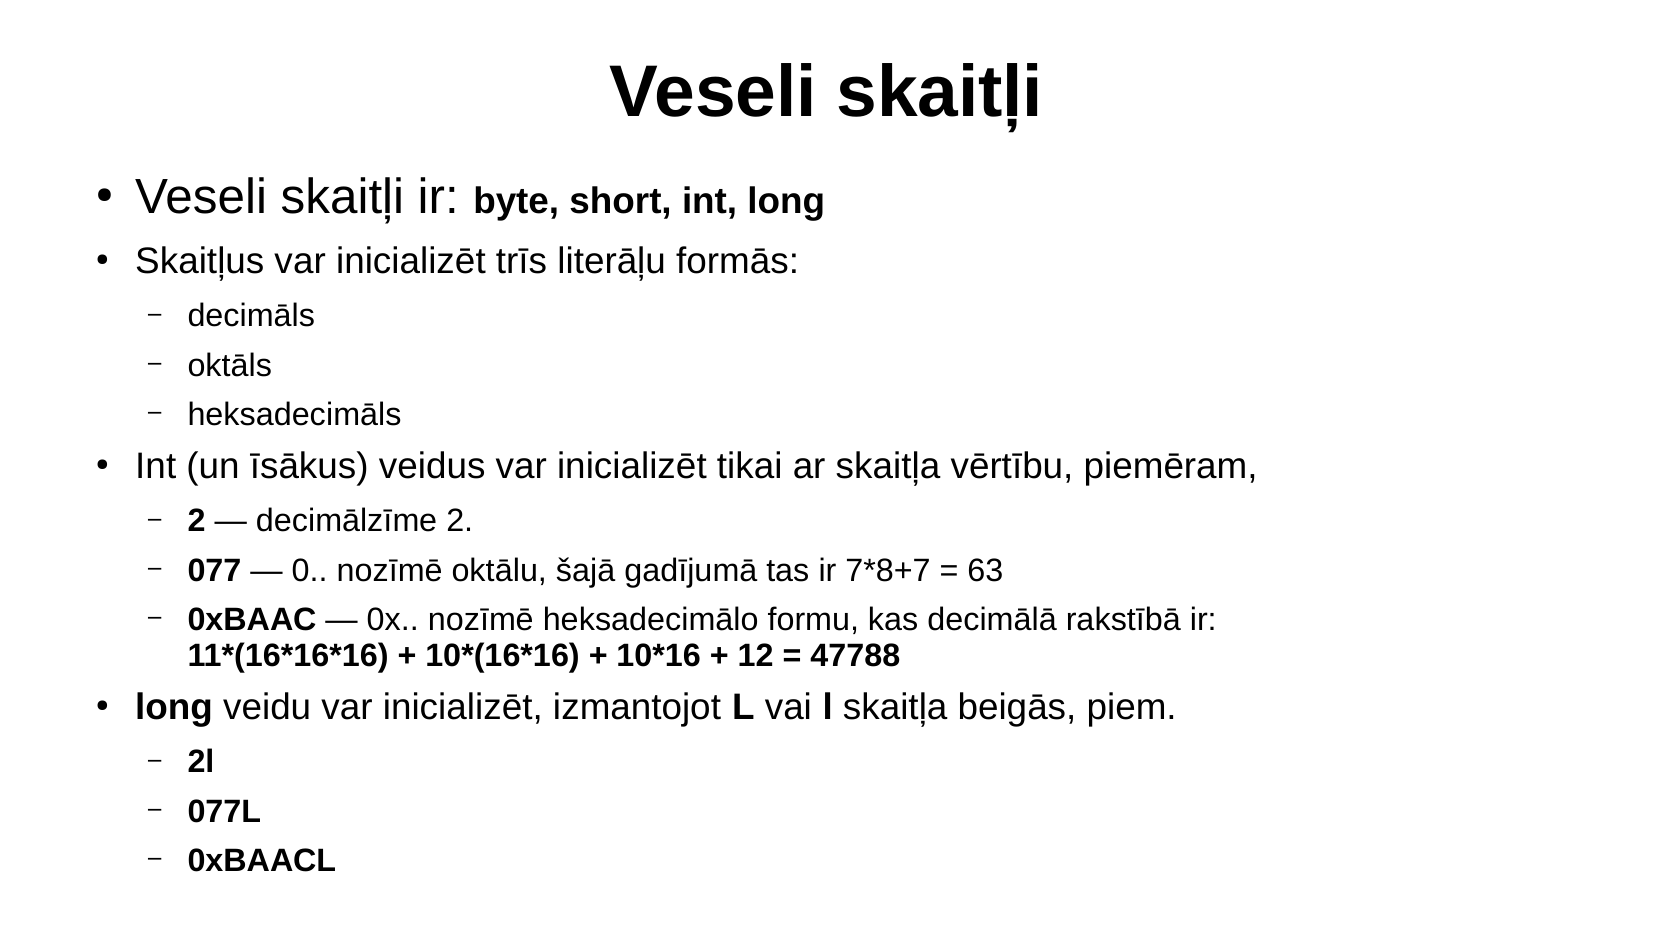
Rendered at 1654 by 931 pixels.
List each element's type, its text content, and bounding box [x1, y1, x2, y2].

title Veseli skaitļi [82, 37, 1571, 147]
list Veseli skaitļi ir: byte, short, int, long Skaitļus var inicializēt trīs literāļu formās: decimāls oktāls heksadecimāls Int (un īsākus) veidus var inicializēt tikai ar skaitļa vērtību, piemēram, 2 — decimālzīme 2. 077 — 0.. nozīmē oktālu, šajā gadījumā tas ir 7*8+7 = 63 0xBAAC — 0x.. nozīmē heksadecimālo formu, kas decimālā rakstībā ir: 11*(16*16*16) + 10*(16*16) + 10*16 + 12 = 47788 long veidu var inicializēt, izmantojot L vai l skaitļa beigās, piem. 2l 077L 0xBAACL [82, 168, 1538, 889]
